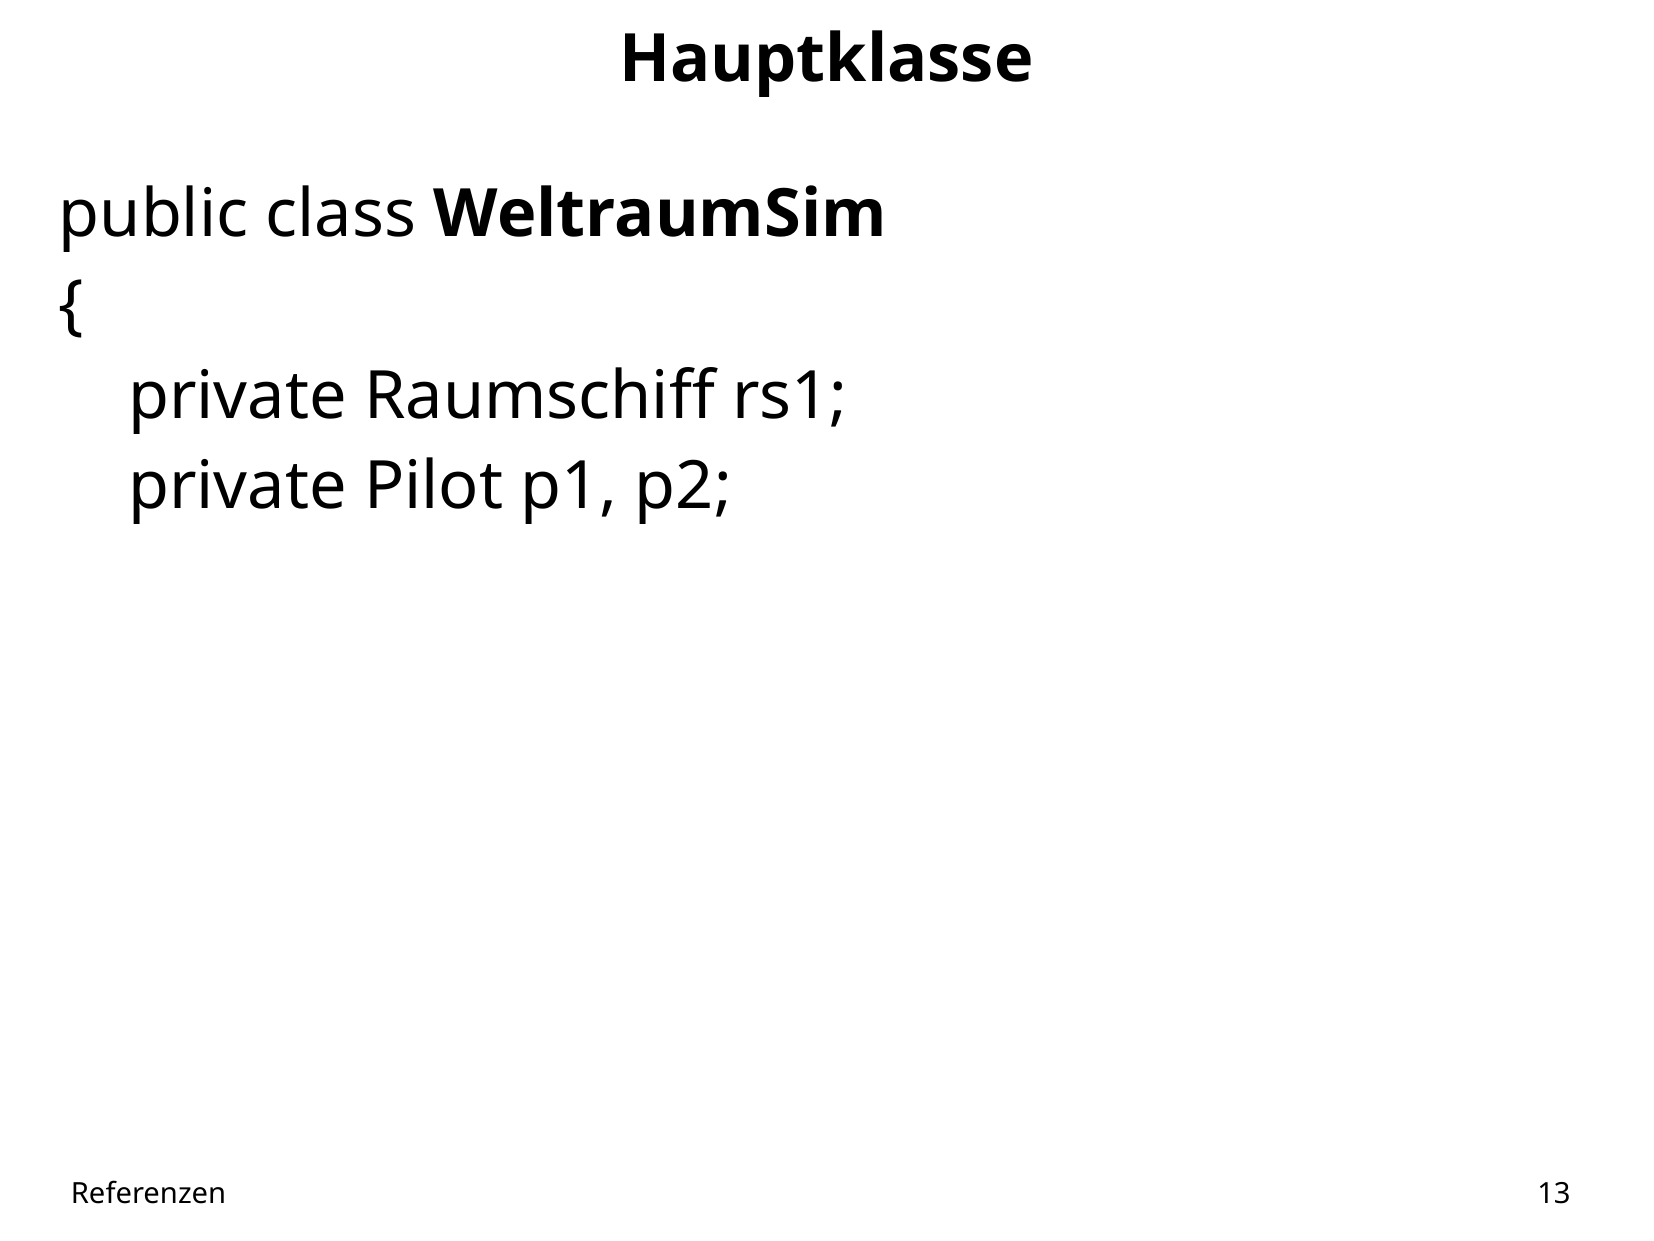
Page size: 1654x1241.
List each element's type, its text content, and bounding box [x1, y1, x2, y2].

list public class WeltraumSim { private Raumschiff rs1; private Pilot p1, p2; [59, 165, 1630, 1146]
title Hauptklasse [0, 5, 1654, 107]
